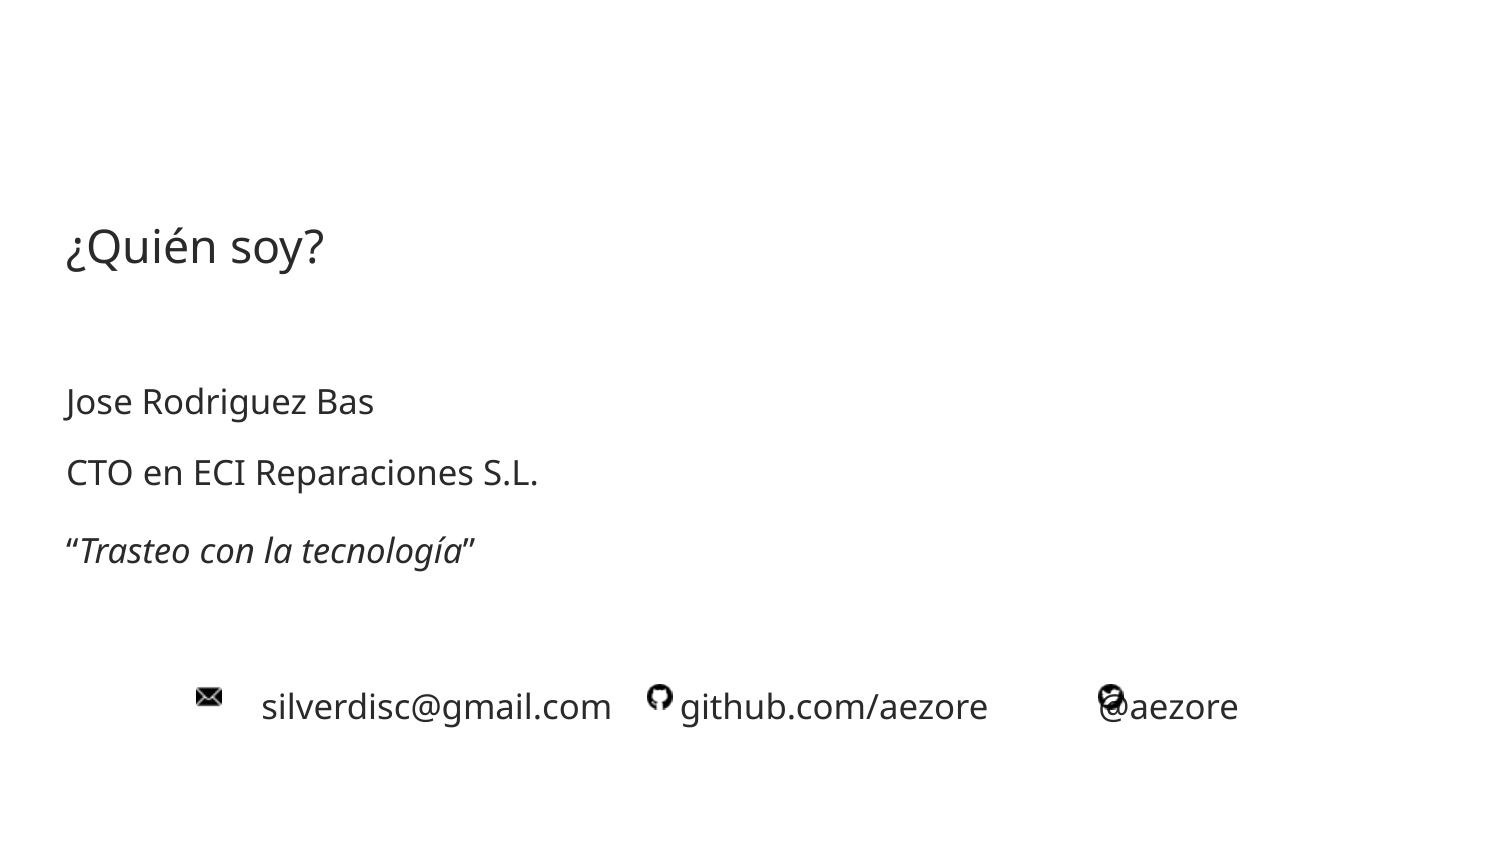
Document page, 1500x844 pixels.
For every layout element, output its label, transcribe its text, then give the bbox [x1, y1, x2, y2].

picture [647, 684, 673, 710]
picture [196, 684, 222, 710]
list ¿Quién soy? Jose Rodriguez Bas CTO en ECI Reparaciones S.L. “Trasteo con la tecnología” silverdisc@gmail.com github.com/aezore @aezore [51, 189, 1449, 750]
picture [1098, 684, 1124, 710]
